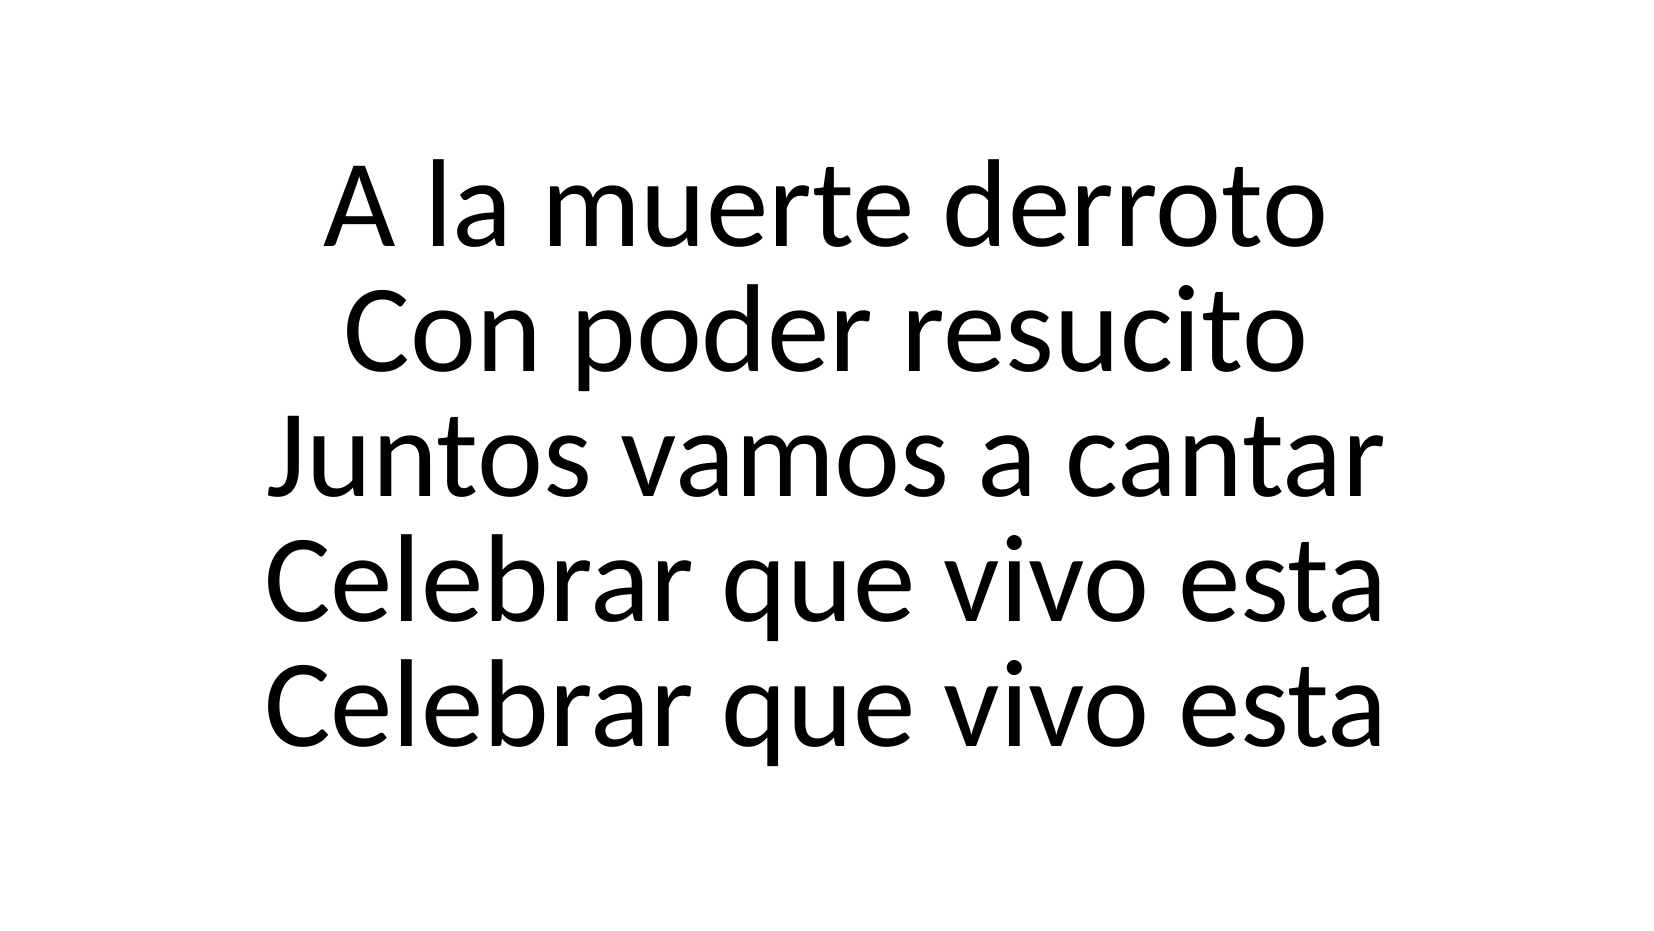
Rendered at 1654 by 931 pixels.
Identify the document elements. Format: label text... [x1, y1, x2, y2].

title A la muerte derroto Con poder resucito Juntos vamos a cantar Celebrar que vivo esta Celebrar que vivo esta [0, 0, 1654, 931]
